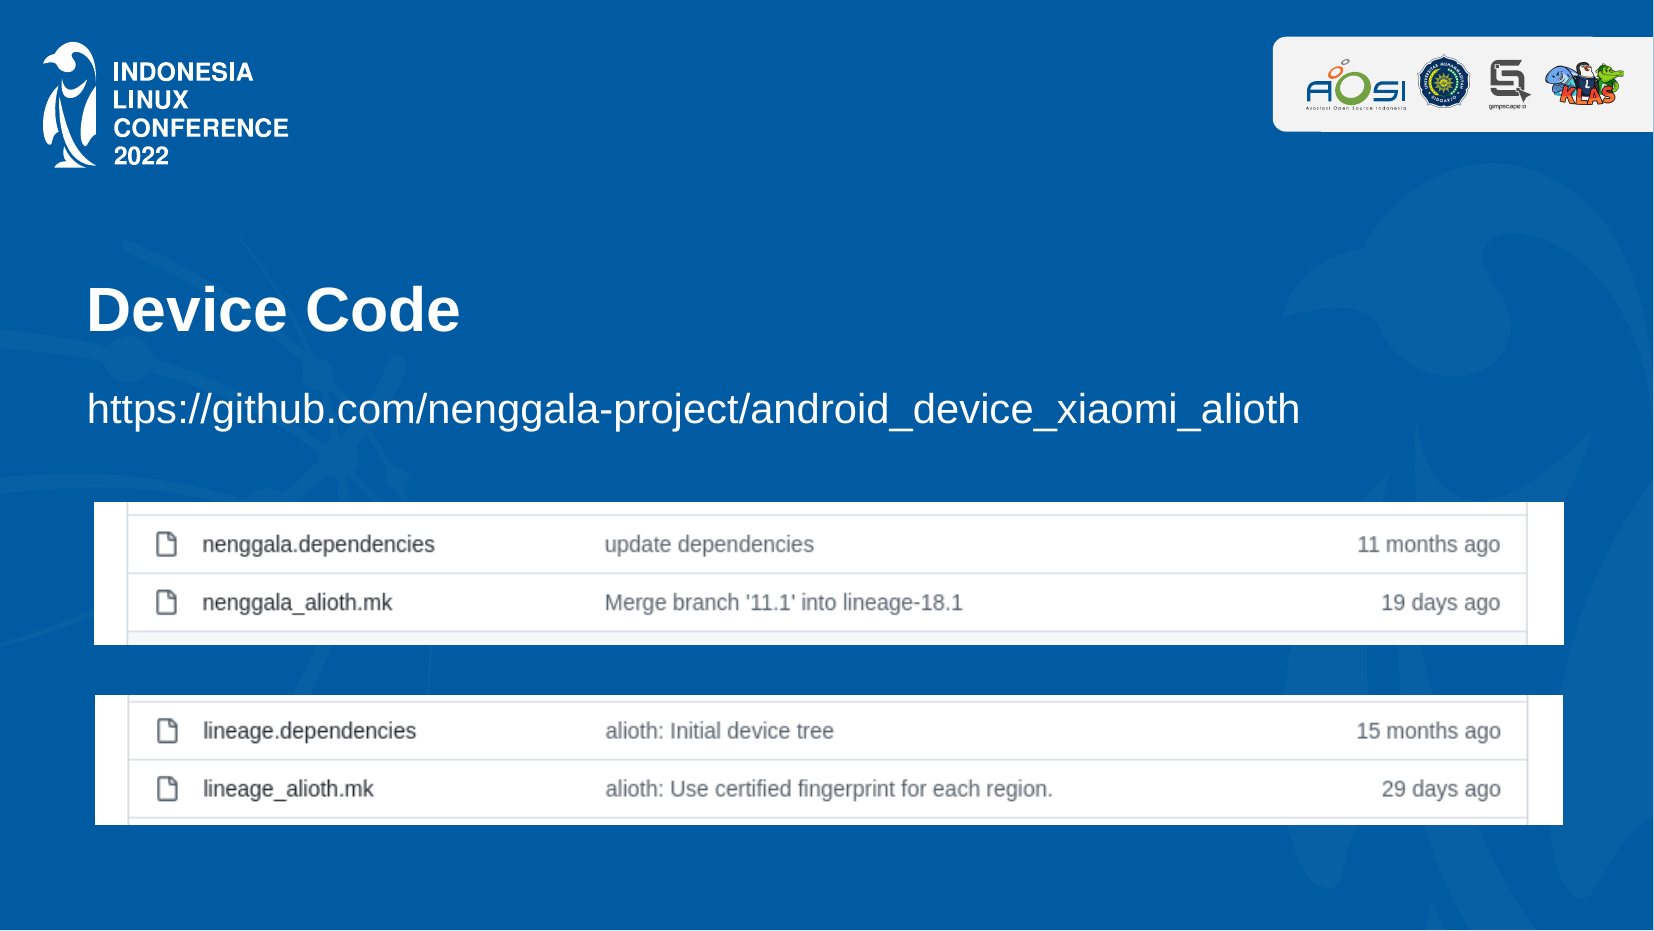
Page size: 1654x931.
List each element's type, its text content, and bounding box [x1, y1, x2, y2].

picture [1545, 62, 1624, 105]
title Device Code [86, 244, 1576, 376]
picture [95, 695, 1563, 826]
picture [1417, 54, 1471, 108]
picture [94, 502, 1564, 645]
subtitle https://github.com/nenggala-project/android_device_xiaomi_alioth [86, 367, 1550, 451]
